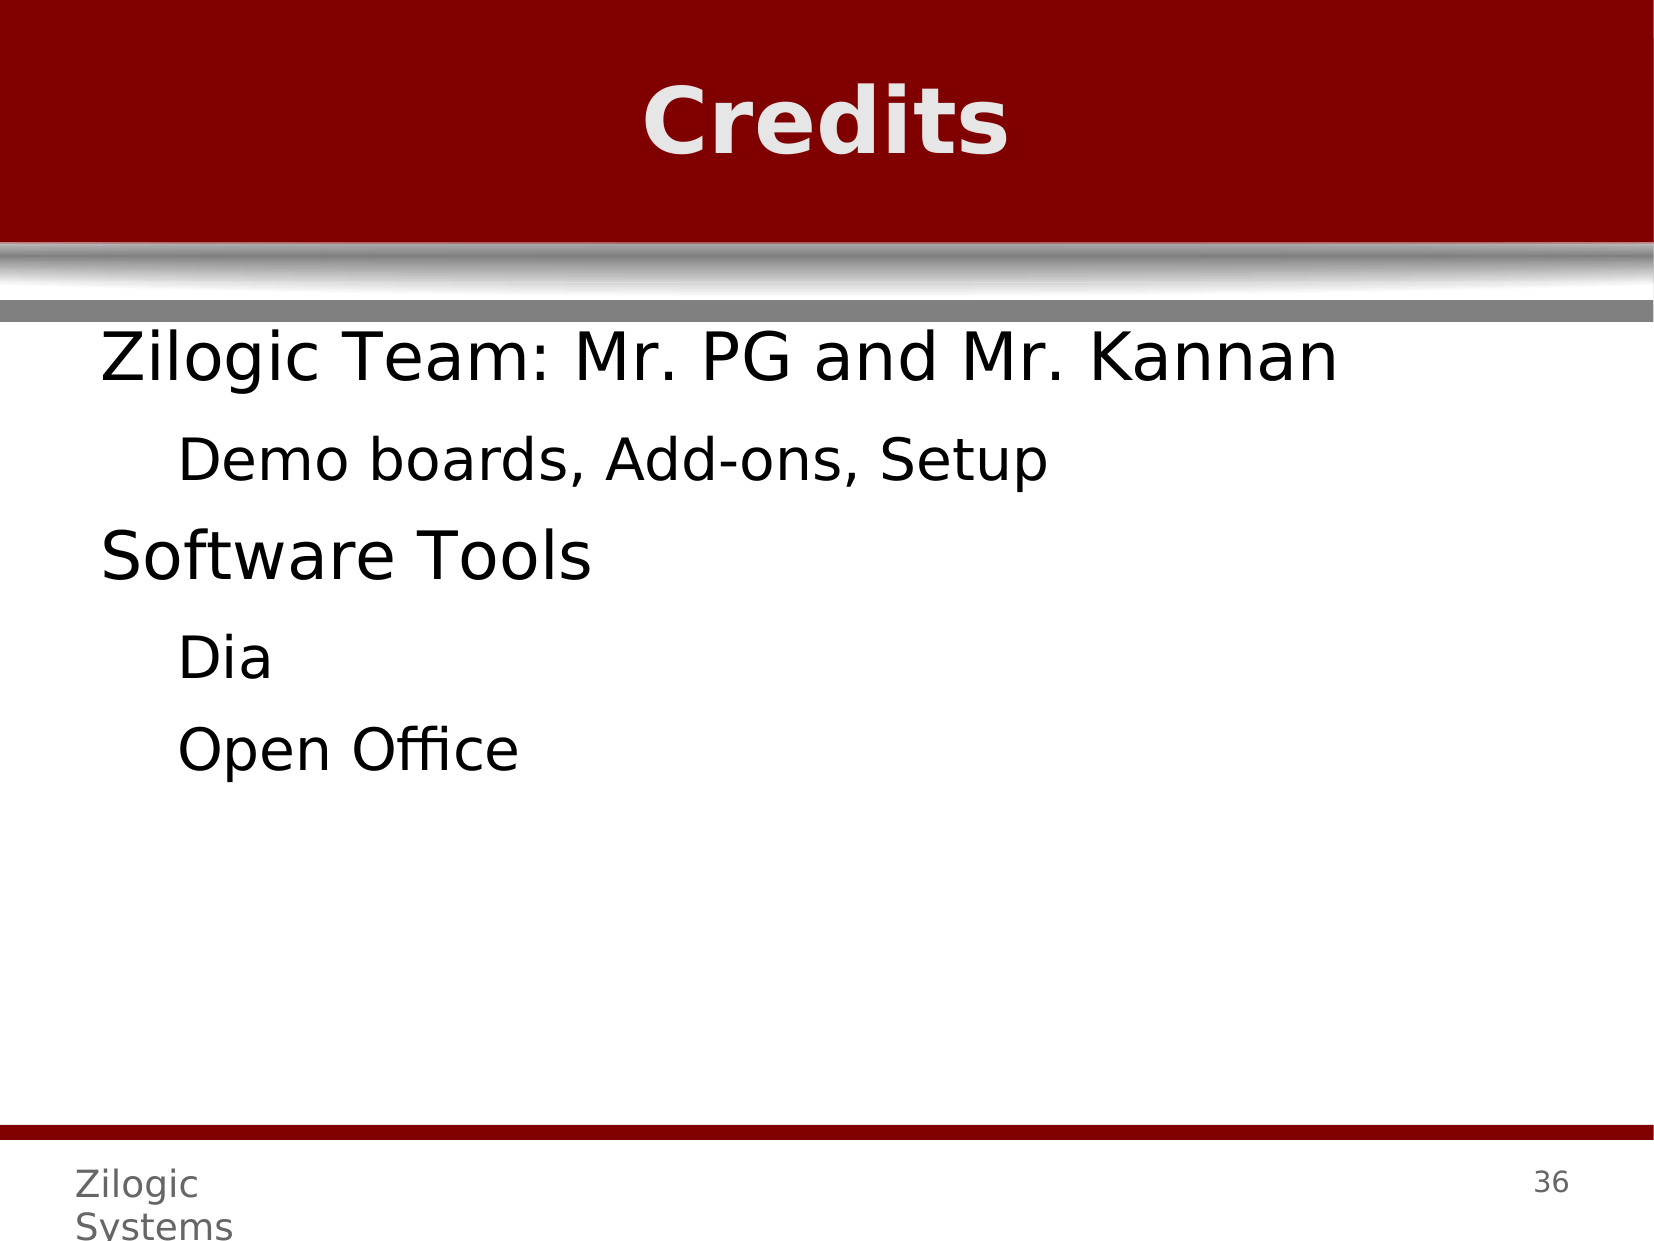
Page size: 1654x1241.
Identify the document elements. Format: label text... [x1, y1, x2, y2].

title Credits [82, 18, 1571, 226]
list Zilogic Team: Mr. PG and Mr. Kannan Demo boards, Add-ons, Setup Software Tools Dia Open Office [82, 318, 1571, 1094]
